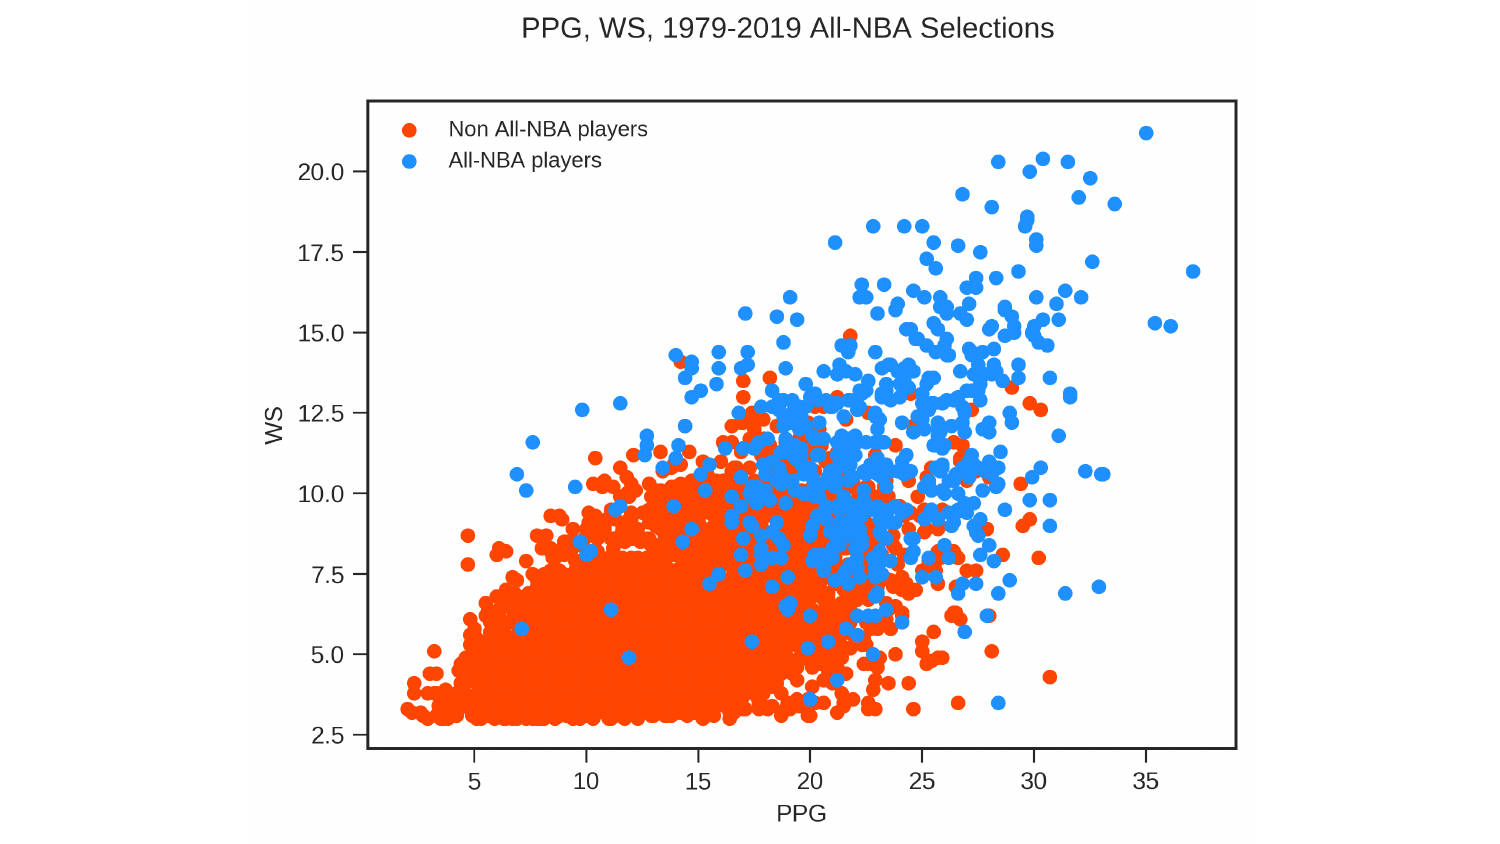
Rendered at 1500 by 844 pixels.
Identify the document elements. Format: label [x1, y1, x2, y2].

picture [247, 0, 1253, 844]
